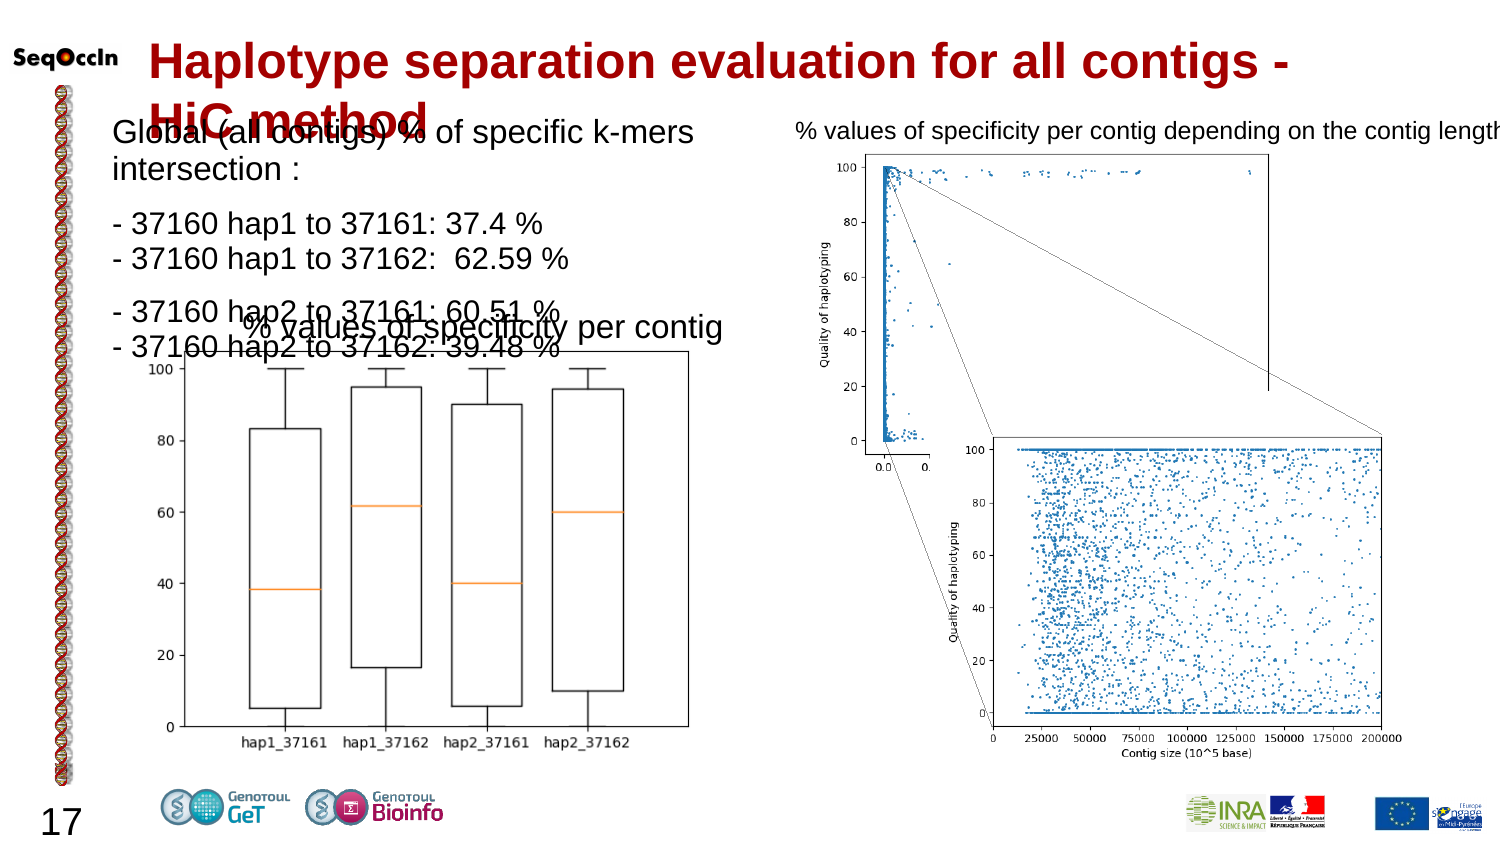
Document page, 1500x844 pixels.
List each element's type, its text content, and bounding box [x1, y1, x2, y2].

text_box Global (all contigs) % of specific k-mers intersection : - 37160 hap1 to 37161: 37.4 % - 37160 hap1 to 37162: 62.59 % - 37160 hap2 to 37161: 60.51 % - 37160 hap2 to 37162: 39.48 % [97, 106, 753, 372]
picture [300, 784, 448, 830]
picture [1270, 795, 1325, 828]
text_box Haplotype separation evaluation for all contigs - HiC method [137, 22, 1378, 160]
picture [800, 153, 1431, 767]
picture [1374, 796, 1487, 834]
picture [55, 85, 68, 786]
picture [103, 372, 753, 780]
picture [156, 784, 294, 830]
picture [9, 43, 122, 74]
picture [1185, 794, 1267, 832]
text_box % values of specificity per contig depending on the contig length [780, 109, 1500, 153]
text_box % values of specificity per contig [227, 301, 740, 354]
